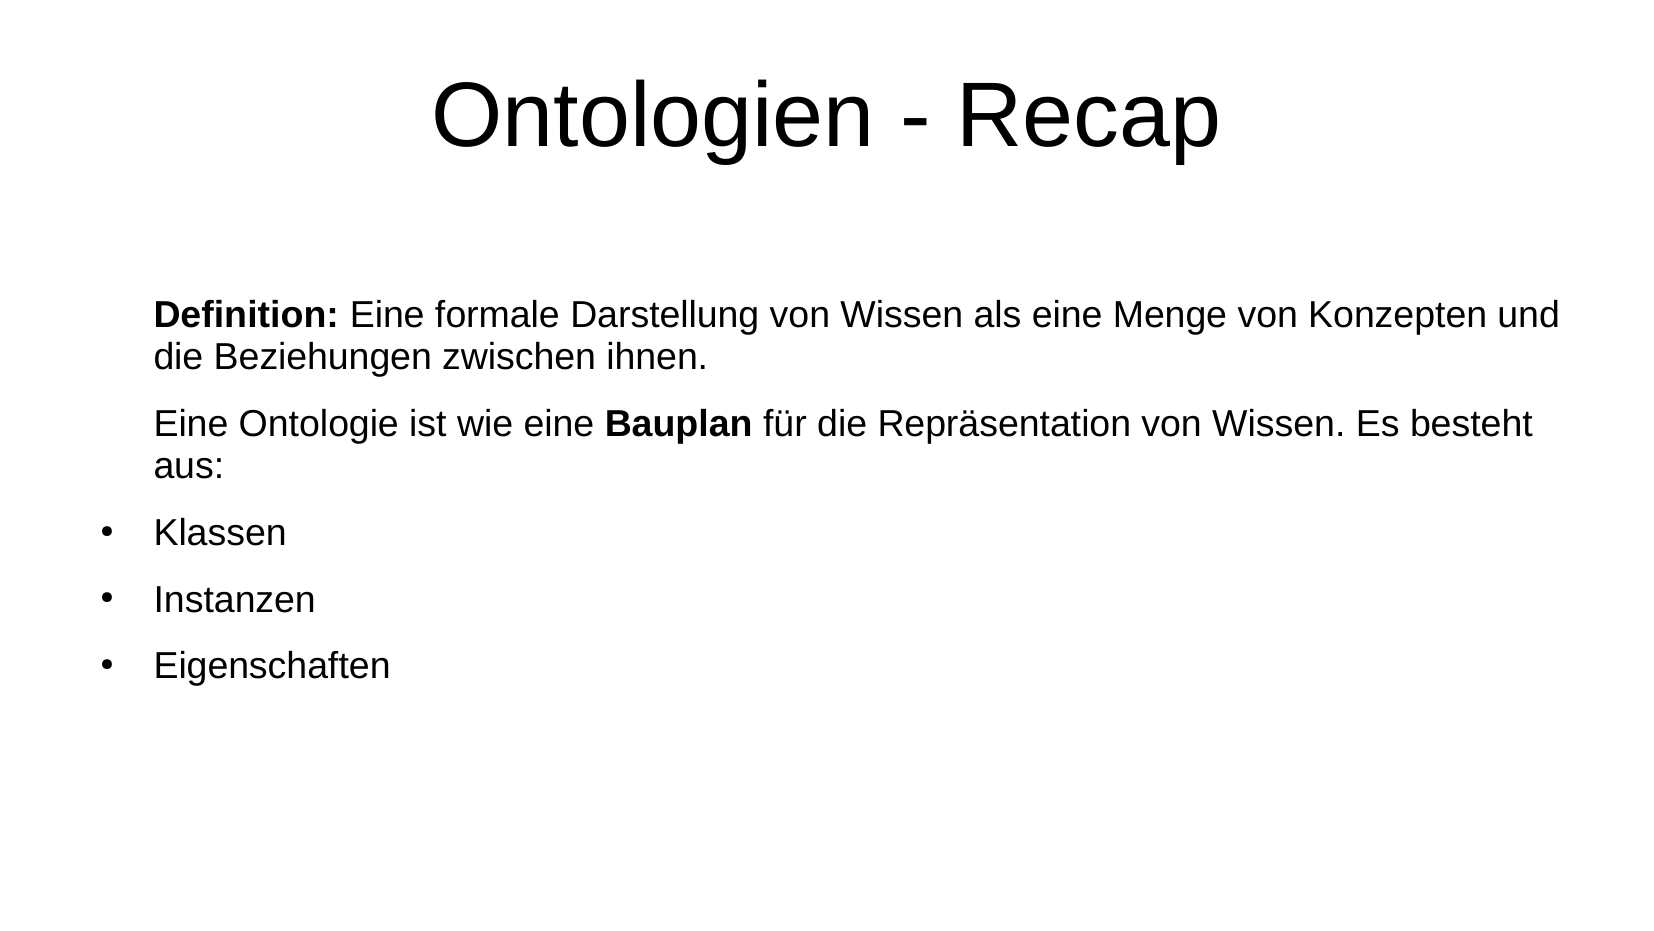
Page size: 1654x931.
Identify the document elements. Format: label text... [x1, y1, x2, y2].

list Definition: Eine formale Darstellung von Wissen als eine Menge von Konzepten und die Beziehungen zwischen ihnen. Eine Ontologie ist wie eine Bauplan für die Repräsentation von Wissen. Es besteht aus: Klassen Instanzen Eigenschaften [82, 227, 1571, 767]
title Ontologien - Recap [82, 37, 1571, 193]
